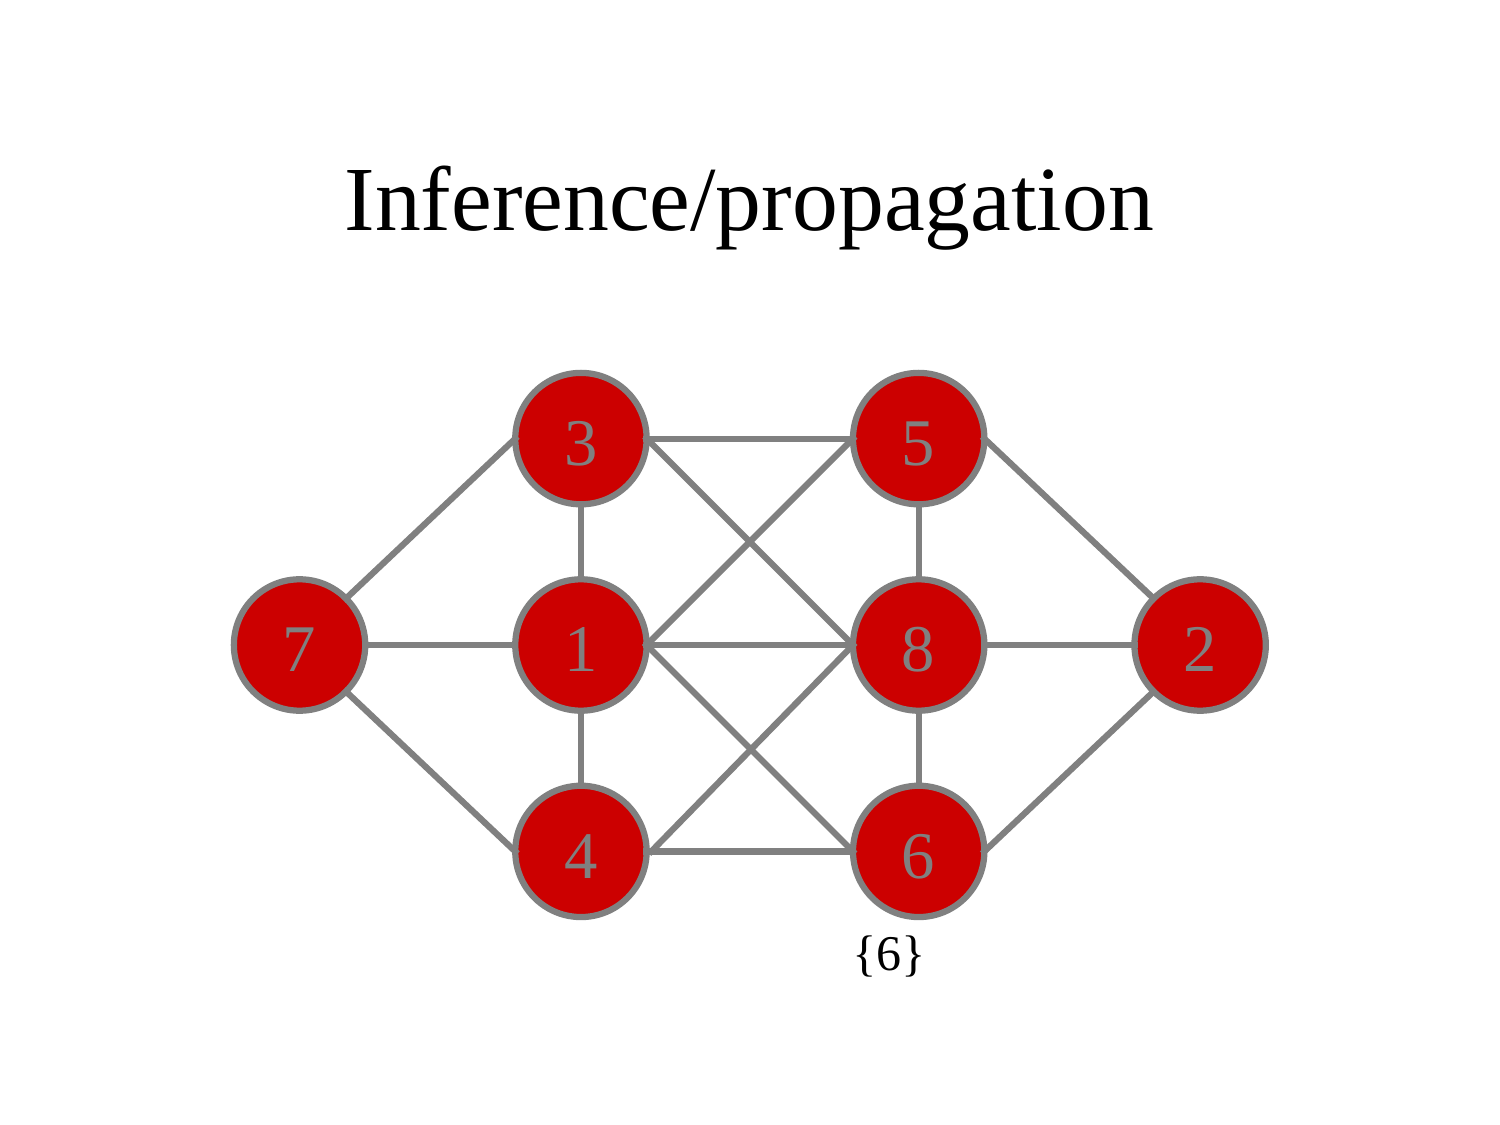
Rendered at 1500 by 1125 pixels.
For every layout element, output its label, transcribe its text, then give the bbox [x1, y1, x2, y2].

title Inference/propagation [112, 99, 1388, 288]
text_box 3 [515, 372, 647, 505]
text_box 2 [1134, 579, 1266, 711]
text_box 5 [853, 372, 985, 505]
text_box 6 [853, 785, 985, 912]
text_box 4 [515, 785, 647, 918]
text_box {6} [837, 912, 1038, 988]
text_box 7 [233, 579, 366, 711]
text_box 1 [515, 579, 647, 711]
text_box 8 [853, 579, 985, 711]
